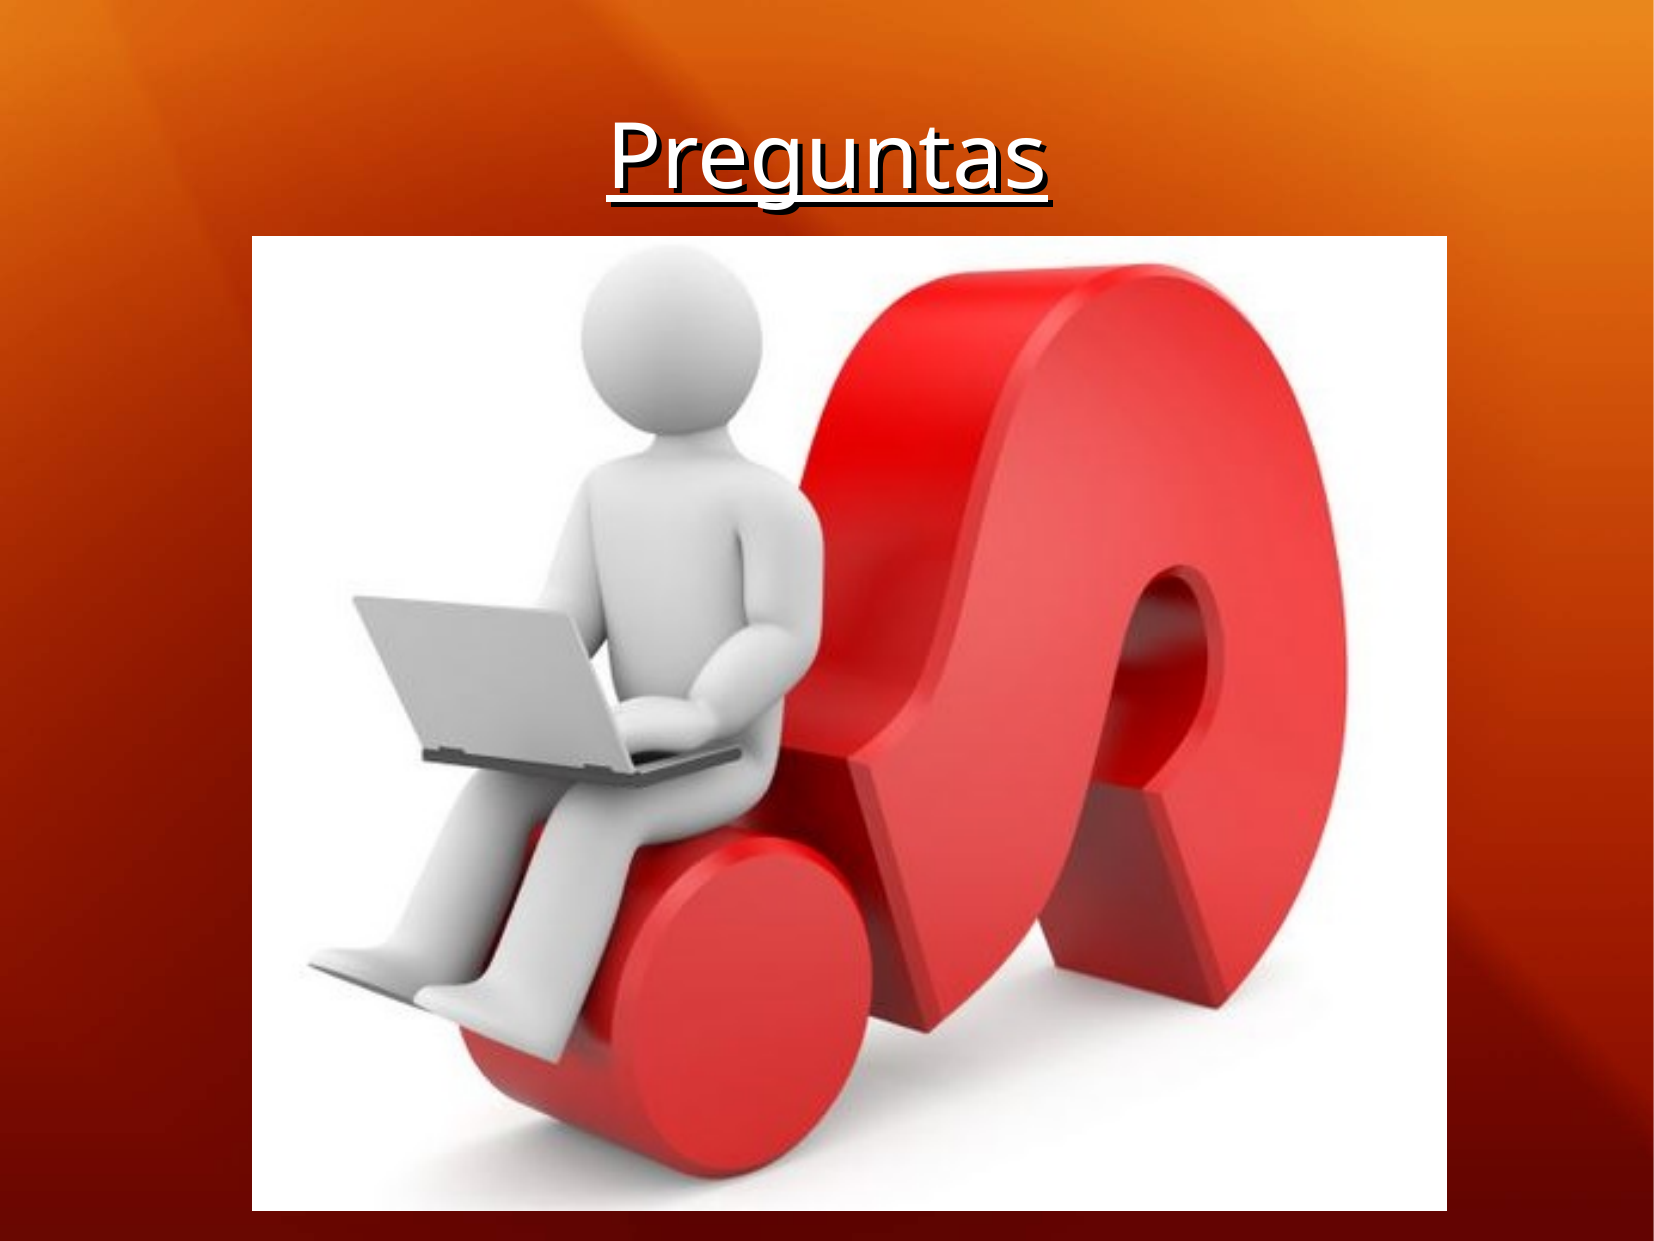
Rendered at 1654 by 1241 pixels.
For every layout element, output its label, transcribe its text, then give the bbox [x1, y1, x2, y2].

title Preguntas [82, 49, 1571, 257]
picture [0, 0, 1654, 1241]
